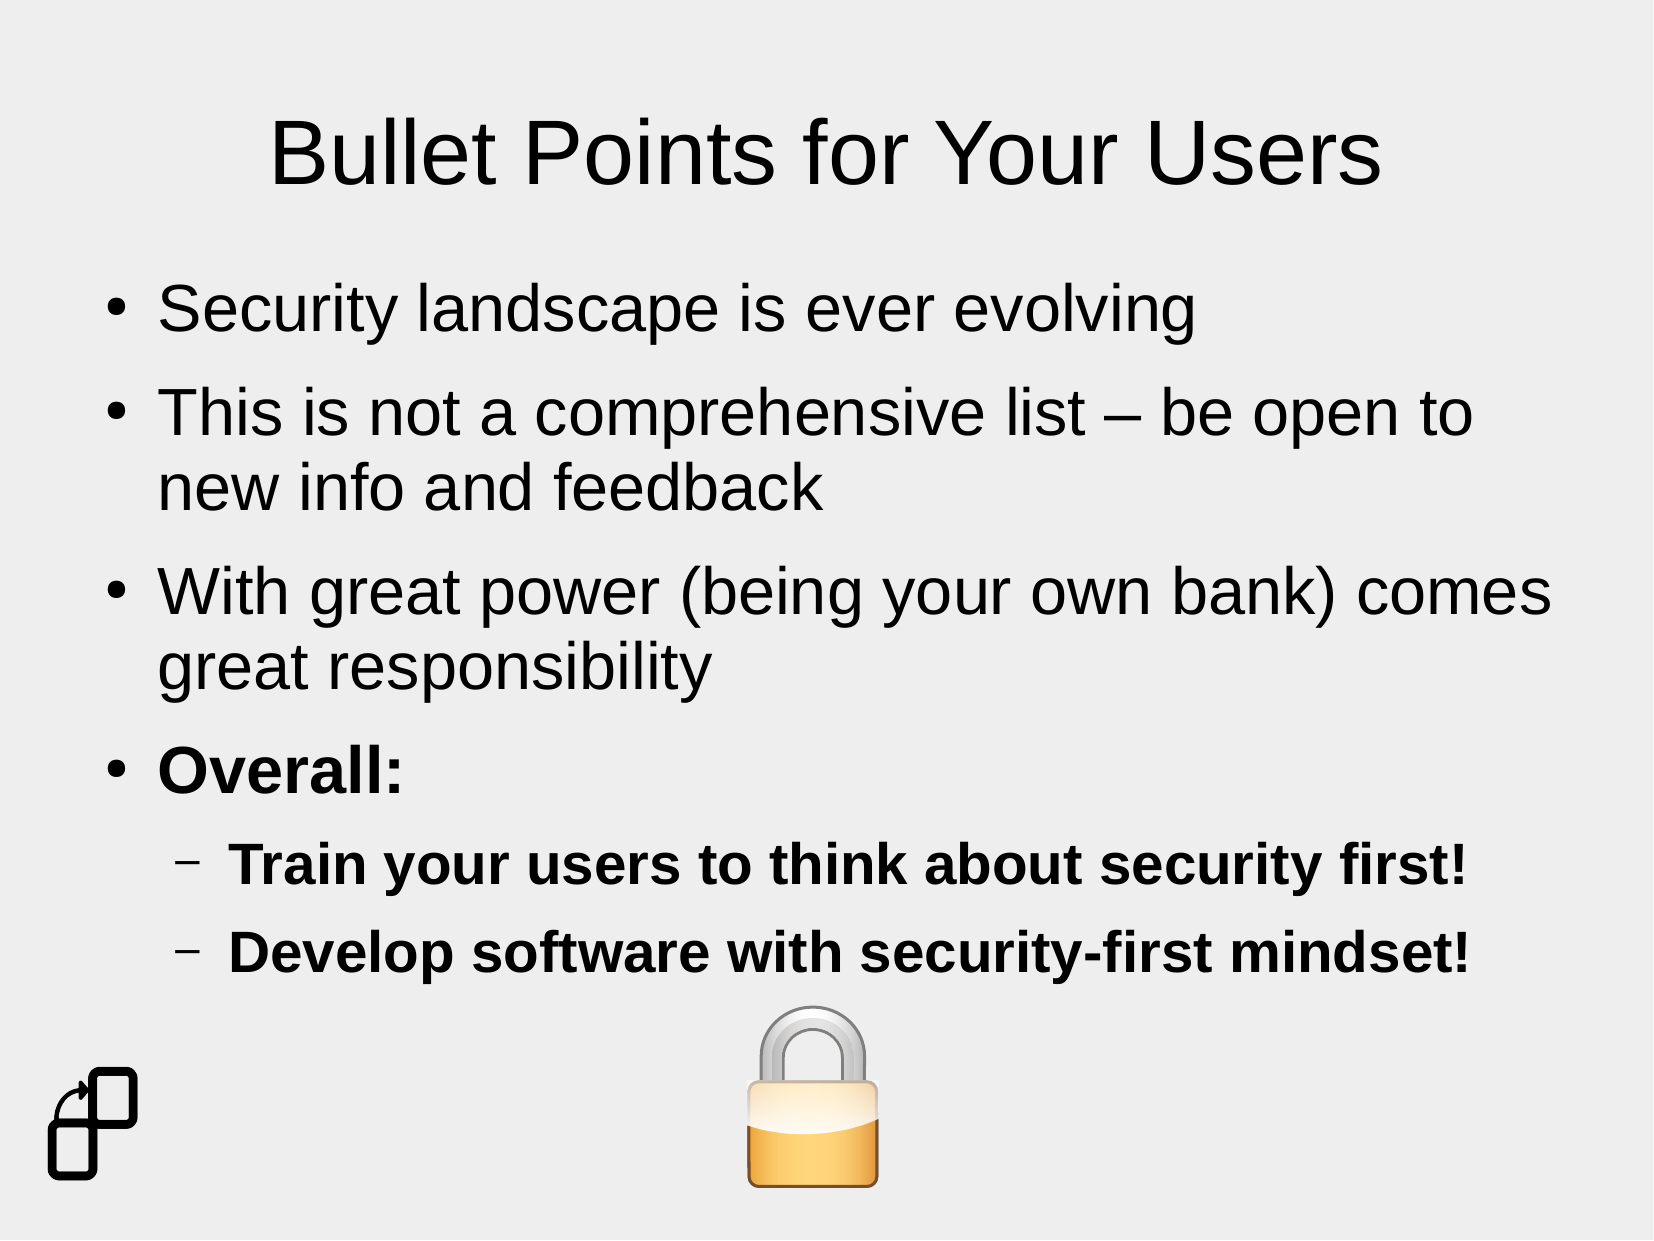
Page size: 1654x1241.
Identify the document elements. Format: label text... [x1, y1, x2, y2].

picture [30, 1062, 153, 1186]
title Bullet Points for Your Users [82, 49, 1571, 257]
picture [712, 997, 916, 1201]
list Security landscape is ever evolving This is not a comprehensive list – be open to new info and feedback With great power (being your own bank) comes great responsibility Overall: Train your users to think about security first! Develop software with security-first mindset! [86, 270, 1576, 991]
